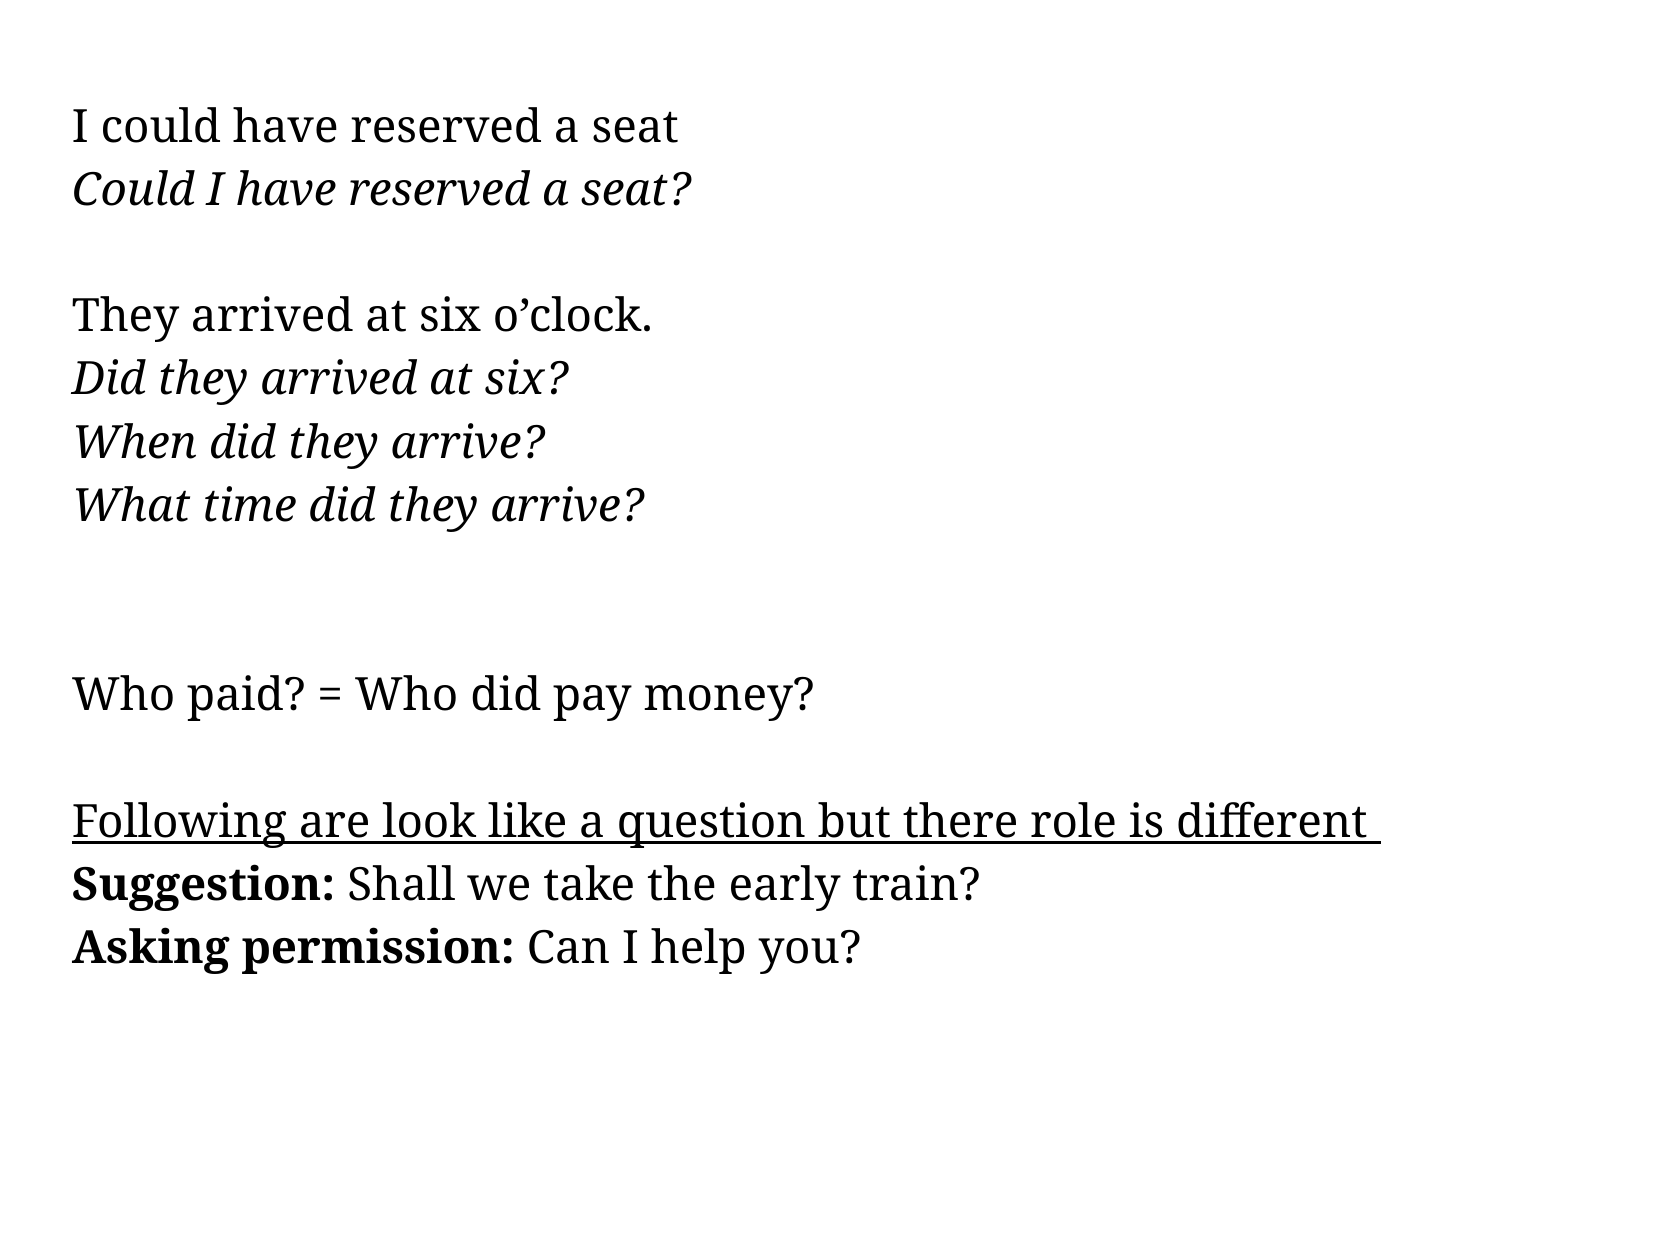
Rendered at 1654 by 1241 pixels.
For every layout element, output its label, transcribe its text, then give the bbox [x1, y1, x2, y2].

text_box I could have reserved a seat Could I have reserved a seat? They arrived at six o’clock. Did they arrived at six? When did they arrive? What time did they arrive? Who paid? = Who did pay money? Following are look like a question but there role is different Suggestion: Shall we take the early train? Asking permission: Can I help you? [71, 31, 1560, 1140]
